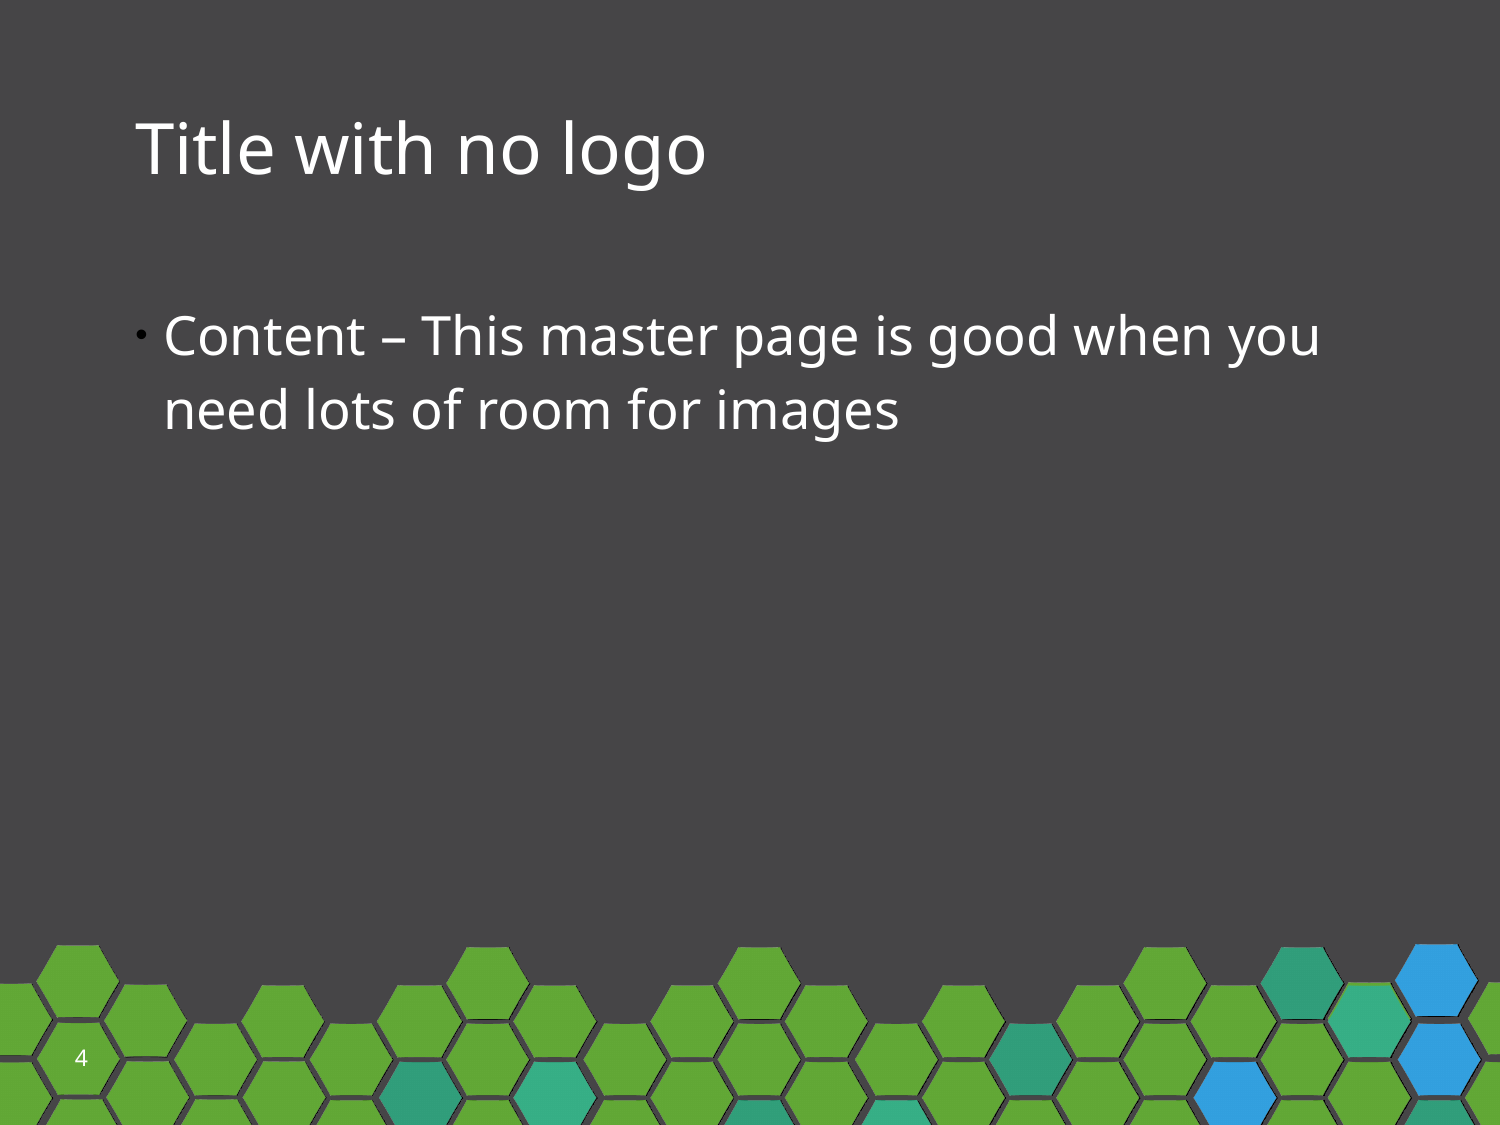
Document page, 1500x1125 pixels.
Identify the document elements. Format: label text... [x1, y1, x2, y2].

picture [0, 944, 1500, 1125]
title Title with no logo [135, 65, 1372, 228]
list Content – This master page is good when you need lots of room for images [135, 297, 1372, 951]
